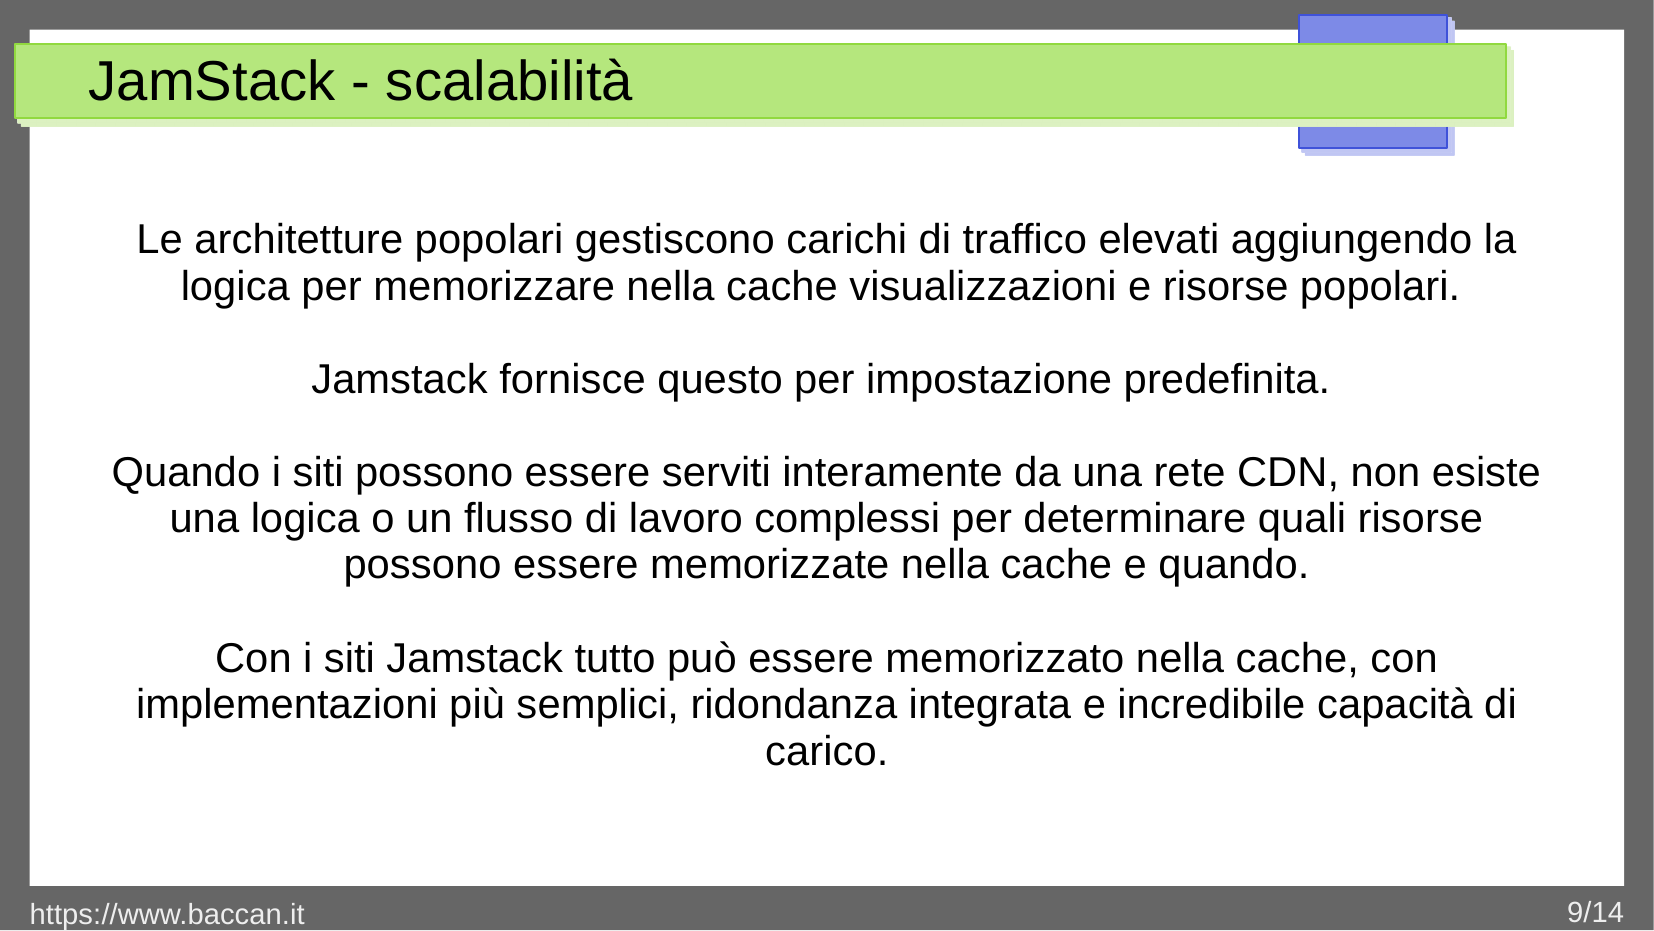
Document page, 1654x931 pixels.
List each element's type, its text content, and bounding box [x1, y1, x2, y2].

title JamStack - scalabilità [88, 44, 1506, 119]
text_box Le architetture popolari gestiscono carichi di traffico elevati aggiungendo la logica per memorizzare nella cache visualizzazioni e risorse popolari. Jamstack fornisce questo per impostazione predefinita. Quando i siti possono essere serviti interamente da una rete CDN, non esiste una logica o un flusso di lavoro complessi per determinare quali risorse possono essere memorizzate nella cache e quando. Con i siti Jamstack tutto può essere memorizzato nella cache, con implementazioni più semplici, ridondanza integrata e incredibile capacità di carico. [88, 169, 1565, 821]
